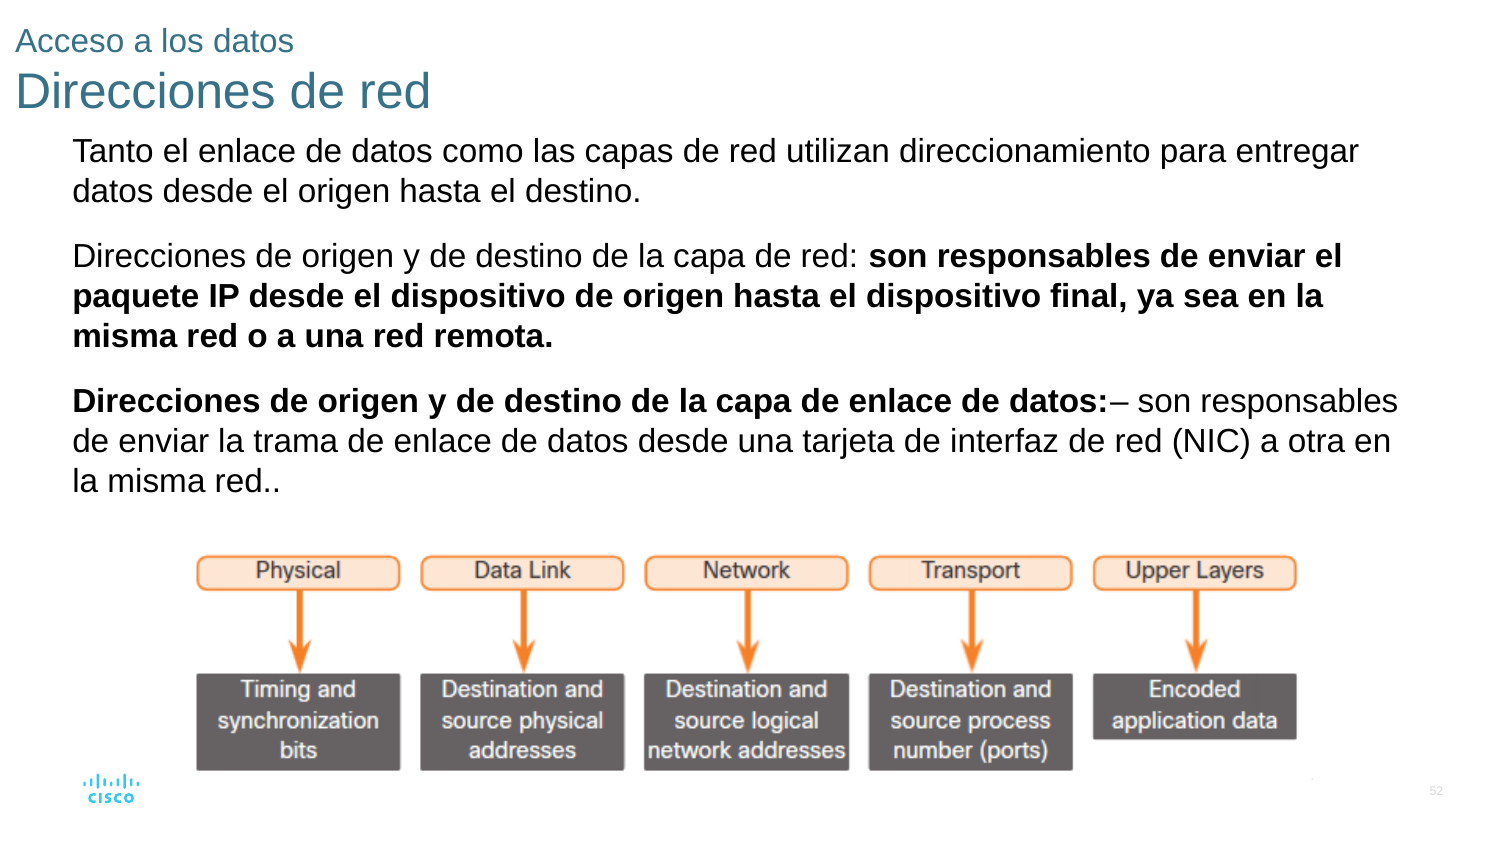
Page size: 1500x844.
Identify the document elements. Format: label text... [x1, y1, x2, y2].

list Tanto el enlace de datos como las capas de red utilizan direccionamiento para entregar datos desde el origen hasta el destino. Direcciones de origen y de destino de la capa de red: son responsables de enviar el paquete IP desde el dispositivo de origen hasta el dispositivo final, ya sea en la misma red o a una red remota. Direcciones de origen y de destino de la capa de enlace de datos:– son responsables de enviar la trama de enlace de datos desde una tarjeta de interfaz de red (NIC) a otra en la misma red.. [57, 122, 1443, 490]
picture [189, 522, 1311, 796]
title Acceso a los datos Direcciones de red [0, 6, 1500, 131]
